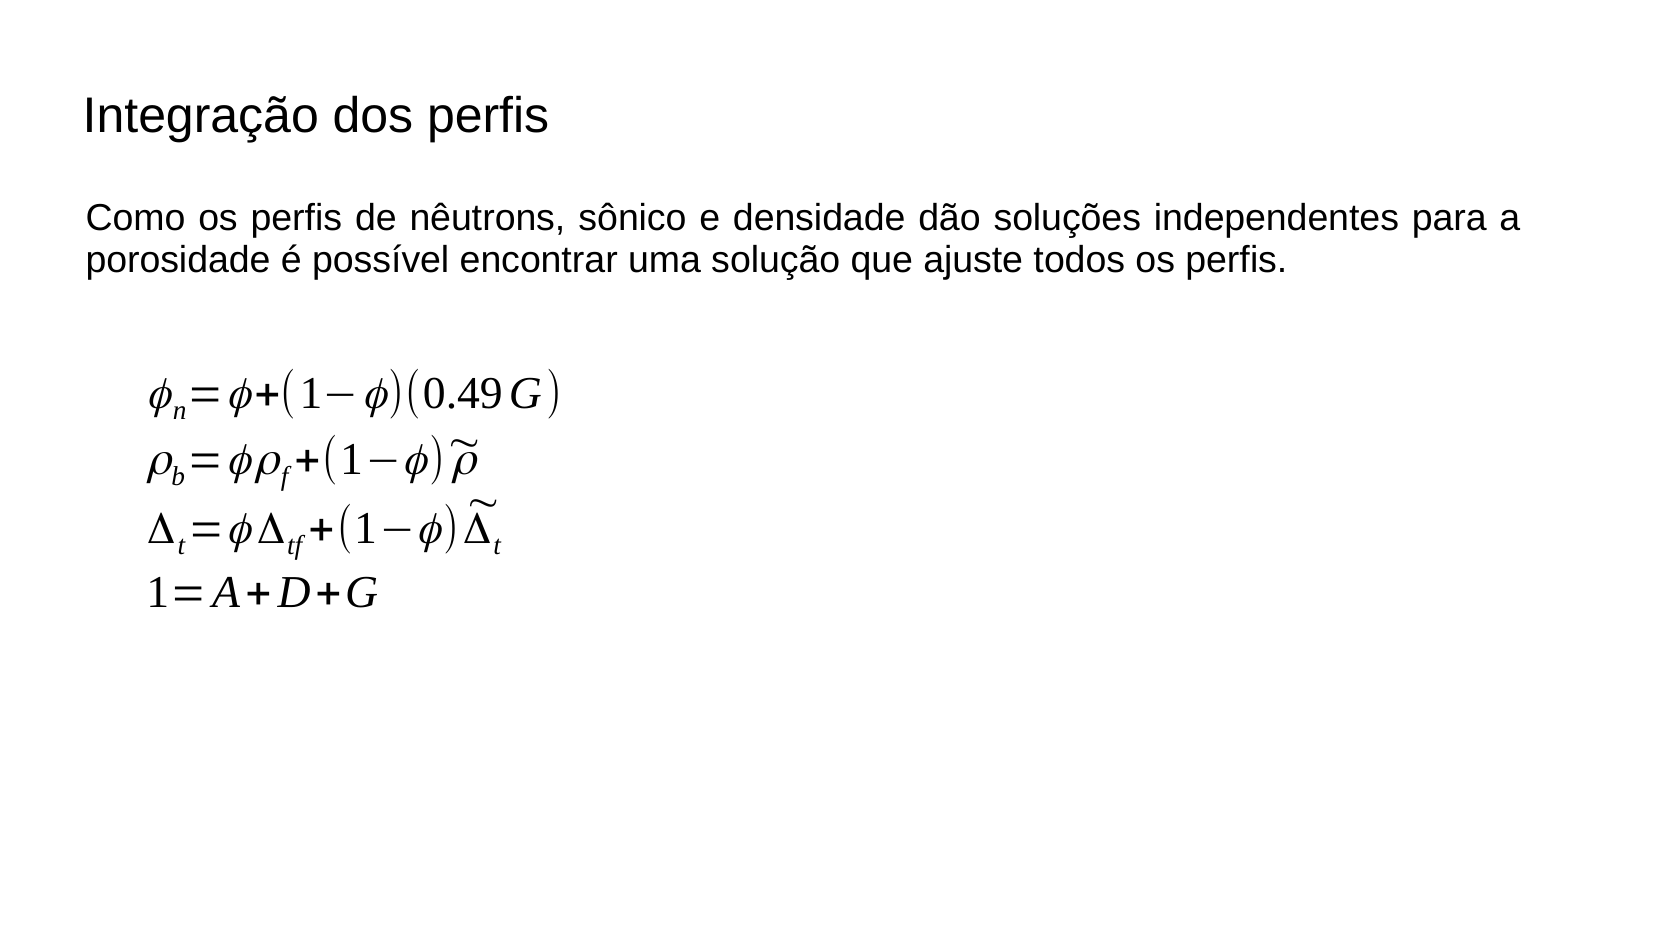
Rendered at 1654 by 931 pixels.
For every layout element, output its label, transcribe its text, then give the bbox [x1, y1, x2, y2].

text_box Como os perfis de nêutrons, sônico e densidade dão soluções independentes para a porosidade é possível encontrar uma solução que ajuste todos os perfis. [70, 188, 1536, 449]
chart [140, 431, 489, 491]
chart [140, 566, 385, 618]
chart [140, 366, 567, 425]
title Integração dos perfis [82, 37, 1571, 193]
chart [140, 497, 510, 560]
